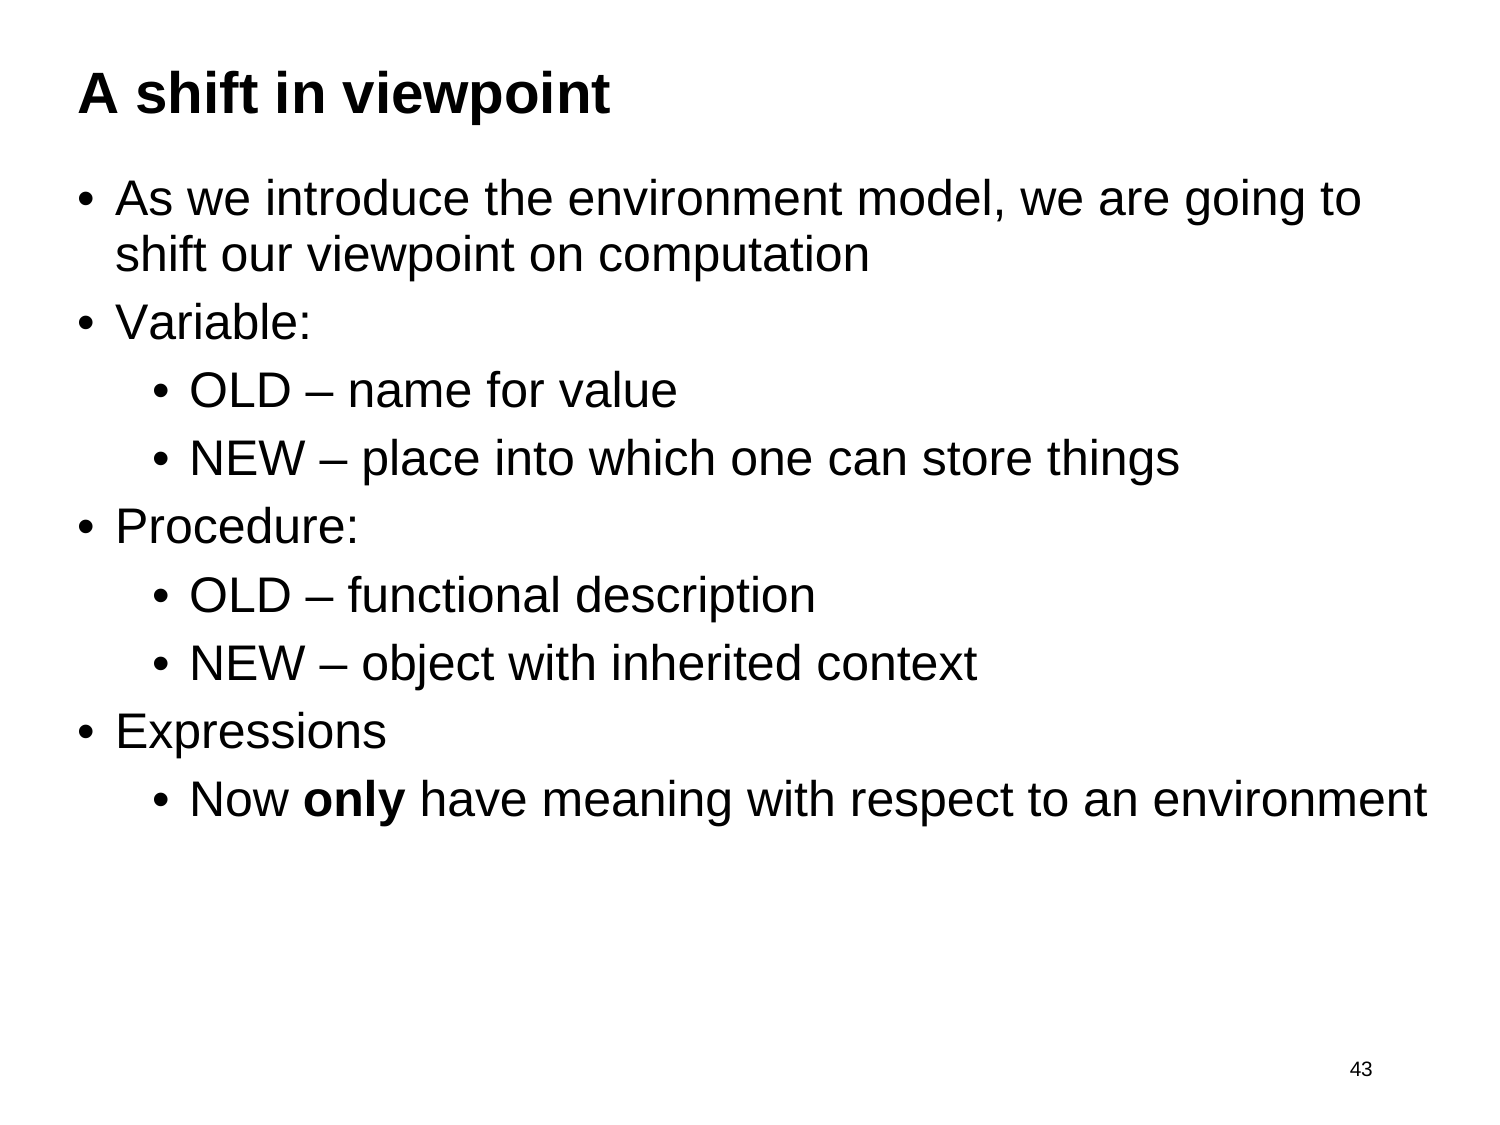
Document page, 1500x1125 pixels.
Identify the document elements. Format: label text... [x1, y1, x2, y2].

title A shift in viewpoint [62, 24, 1338, 162]
list As we introduce the environment model, we are going to shift our viewpoint on computation Variable: OLD – name for value NEW – place into which one can store things Procedure: OLD – functional description NEW – object with inherited context Expressions Now only have meaning with respect to an environment [62, 162, 1450, 1000]
